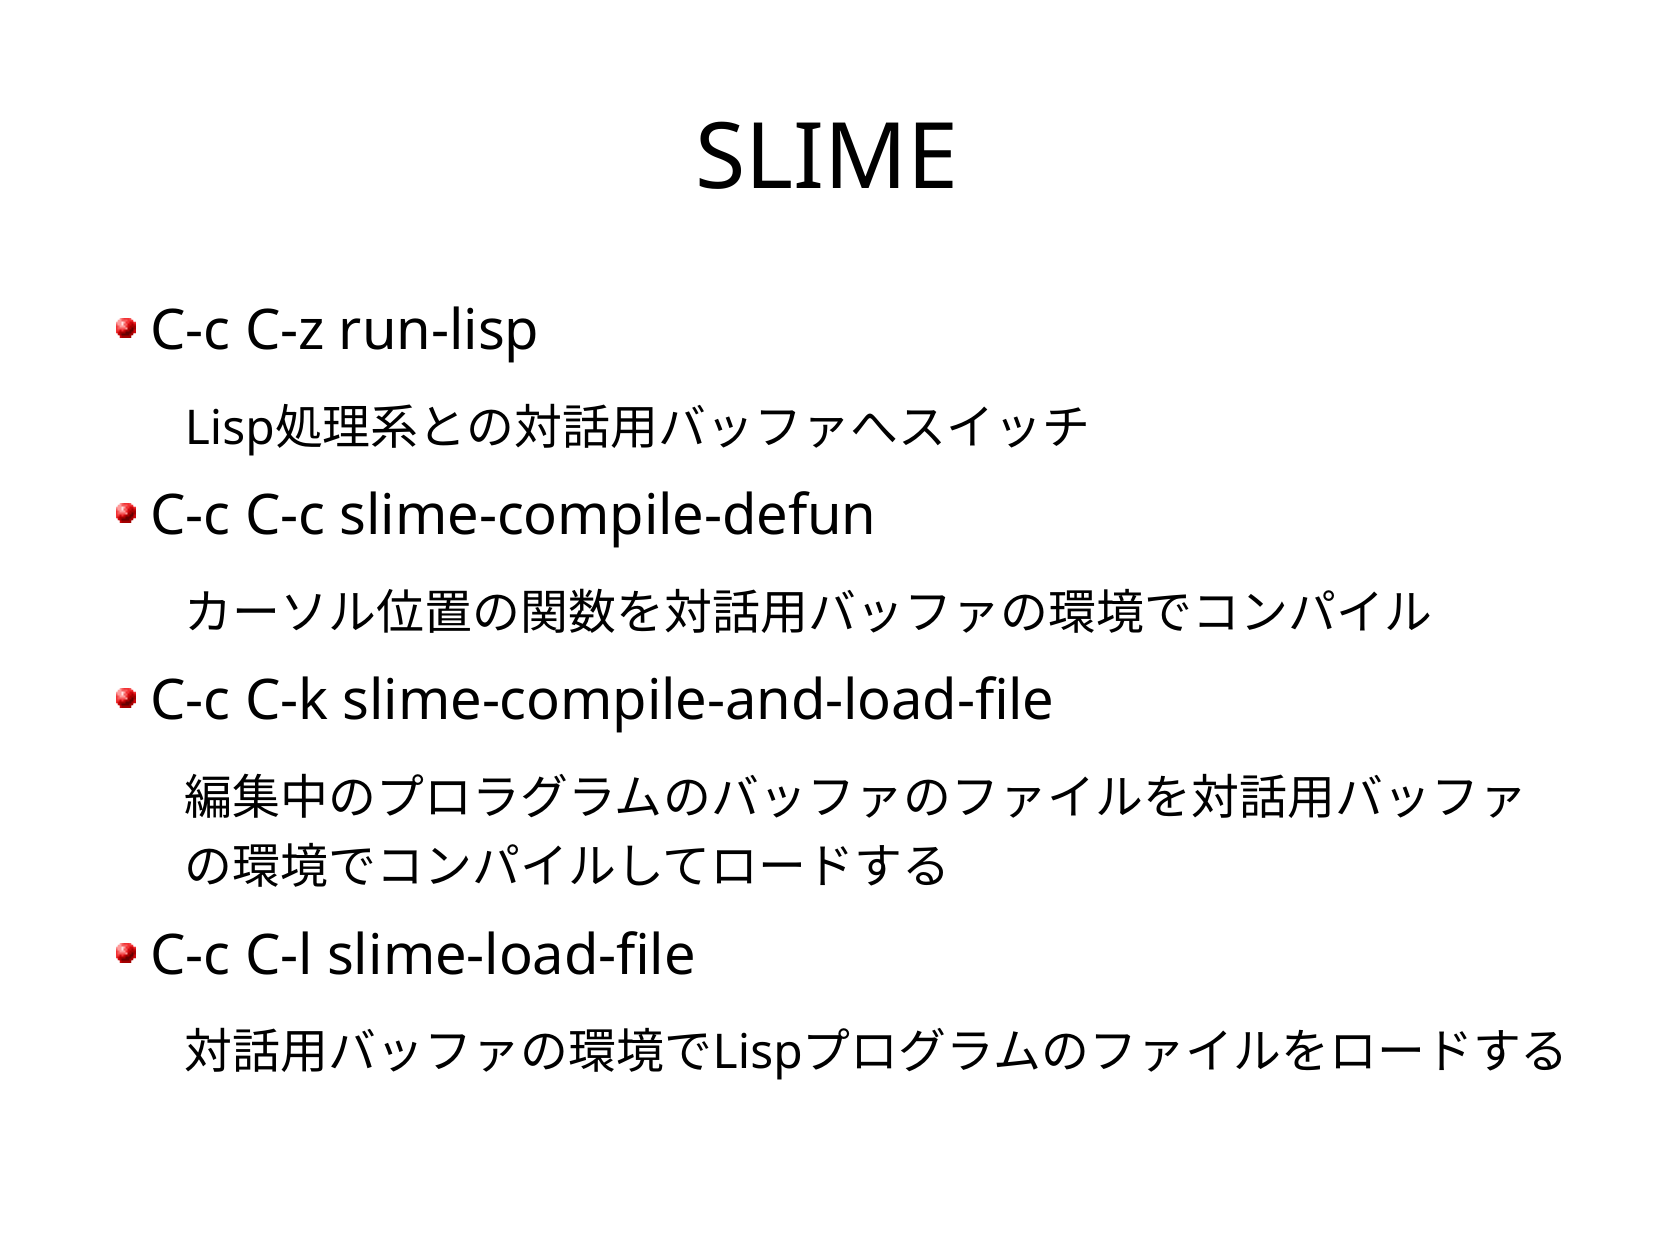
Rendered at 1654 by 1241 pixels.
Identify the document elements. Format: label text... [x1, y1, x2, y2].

title SLIME [82, 56, 1571, 250]
list C-c C-z run-lisp Lisp処理系との対話用バッファへスイッチ C-c C-c slime-compile-defun カーソル位置の関数を対話用バッファの環境でコンパイル C-c C-k slime-compile-and-load-file 編集中のプロラグラムのバッファのファイルを対話用バッファの環境でコンパイルしてロードする C-c C-l slime-load-file 対話用バッファの環境でLispプログラムのファイルをロードする [82, 290, 1571, 1109]
